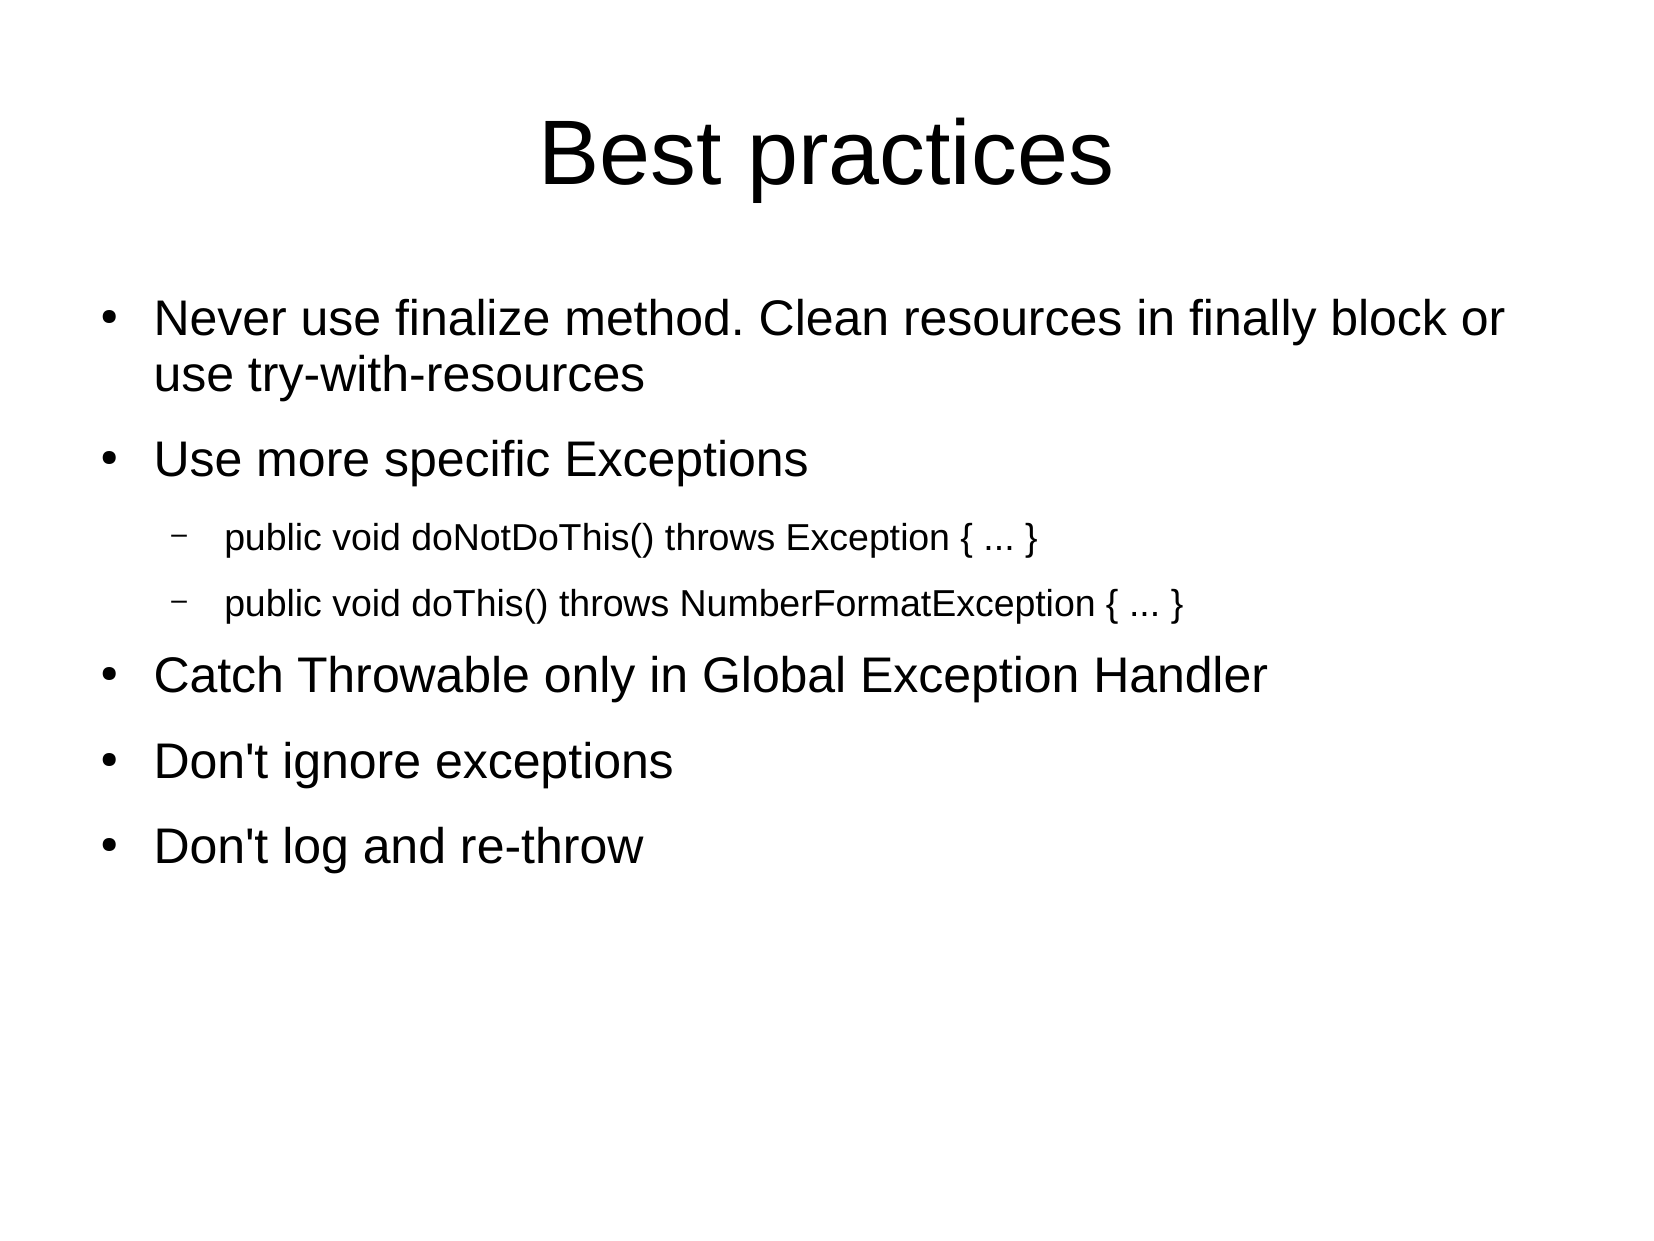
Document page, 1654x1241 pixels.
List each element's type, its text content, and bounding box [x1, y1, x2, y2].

list Never use finalize method. Clean resources in finally block or use try-with-resources Use more specific Exceptions public void doNotDoThis() throws Exception { ... } public void doThis() throws NumberFormatException { ... } Catch Throwable only in Global Exception Handler Don't ignore exceptions Don't log and re-throw [82, 290, 1571, 1109]
title Best practices [82, 49, 1571, 257]
